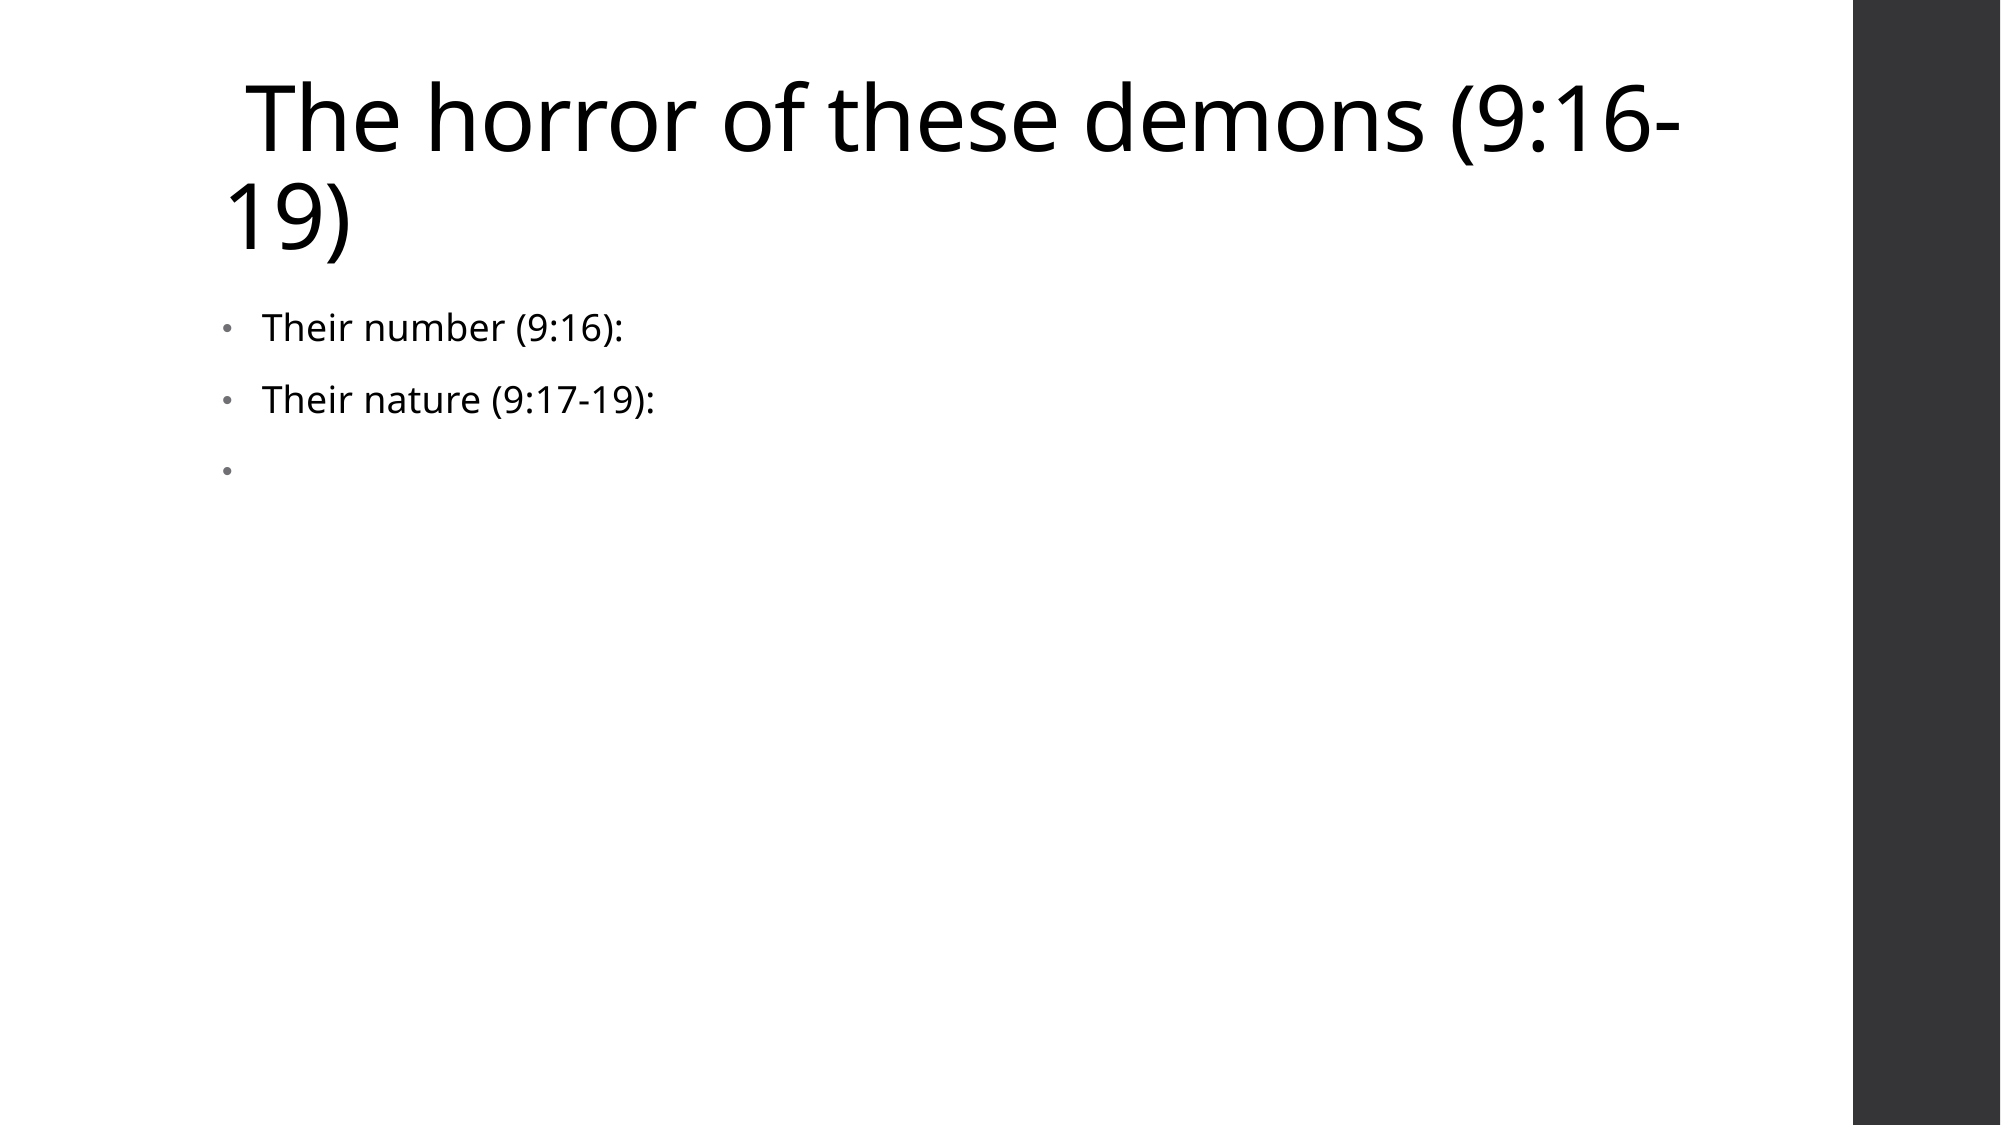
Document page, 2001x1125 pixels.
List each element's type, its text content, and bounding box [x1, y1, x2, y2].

list Their number (9:16): Their nature (9:17-19): [206, 299, 1617, 1014]
title The horror of these demons (9:16-19) [206, 60, 1797, 278]
